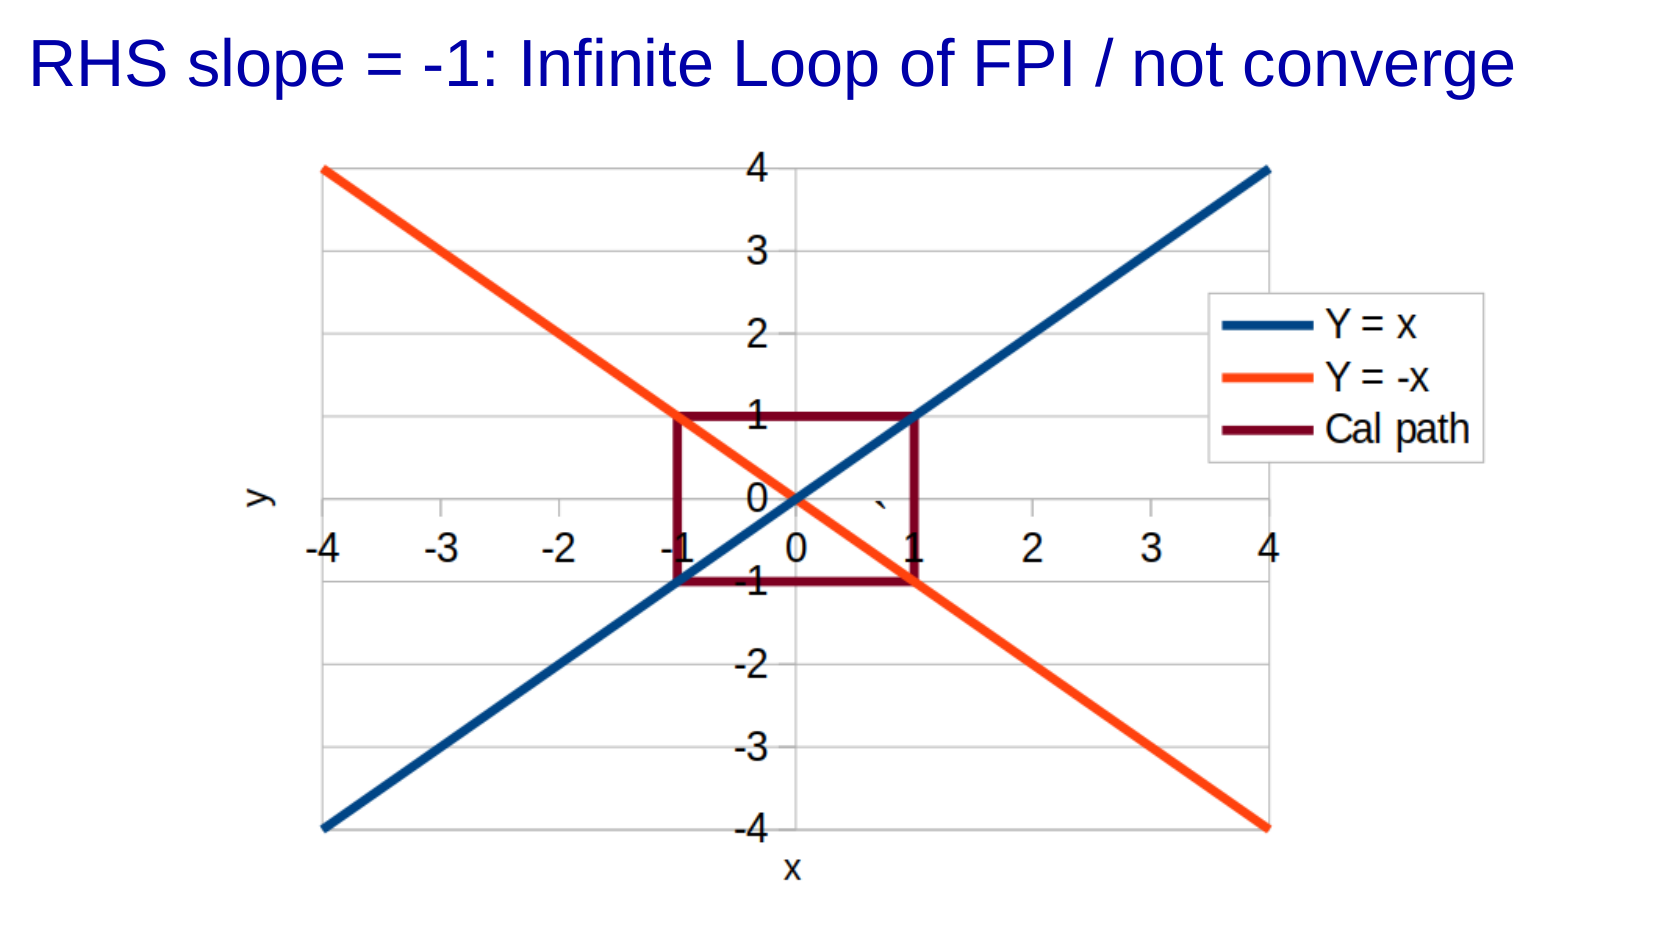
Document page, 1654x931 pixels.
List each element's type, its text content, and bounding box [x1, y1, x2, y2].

picture [241, 149, 1486, 888]
title RHS slope = -1: Infinite Loop of FPI / not converge [28, 21, 1626, 106]
